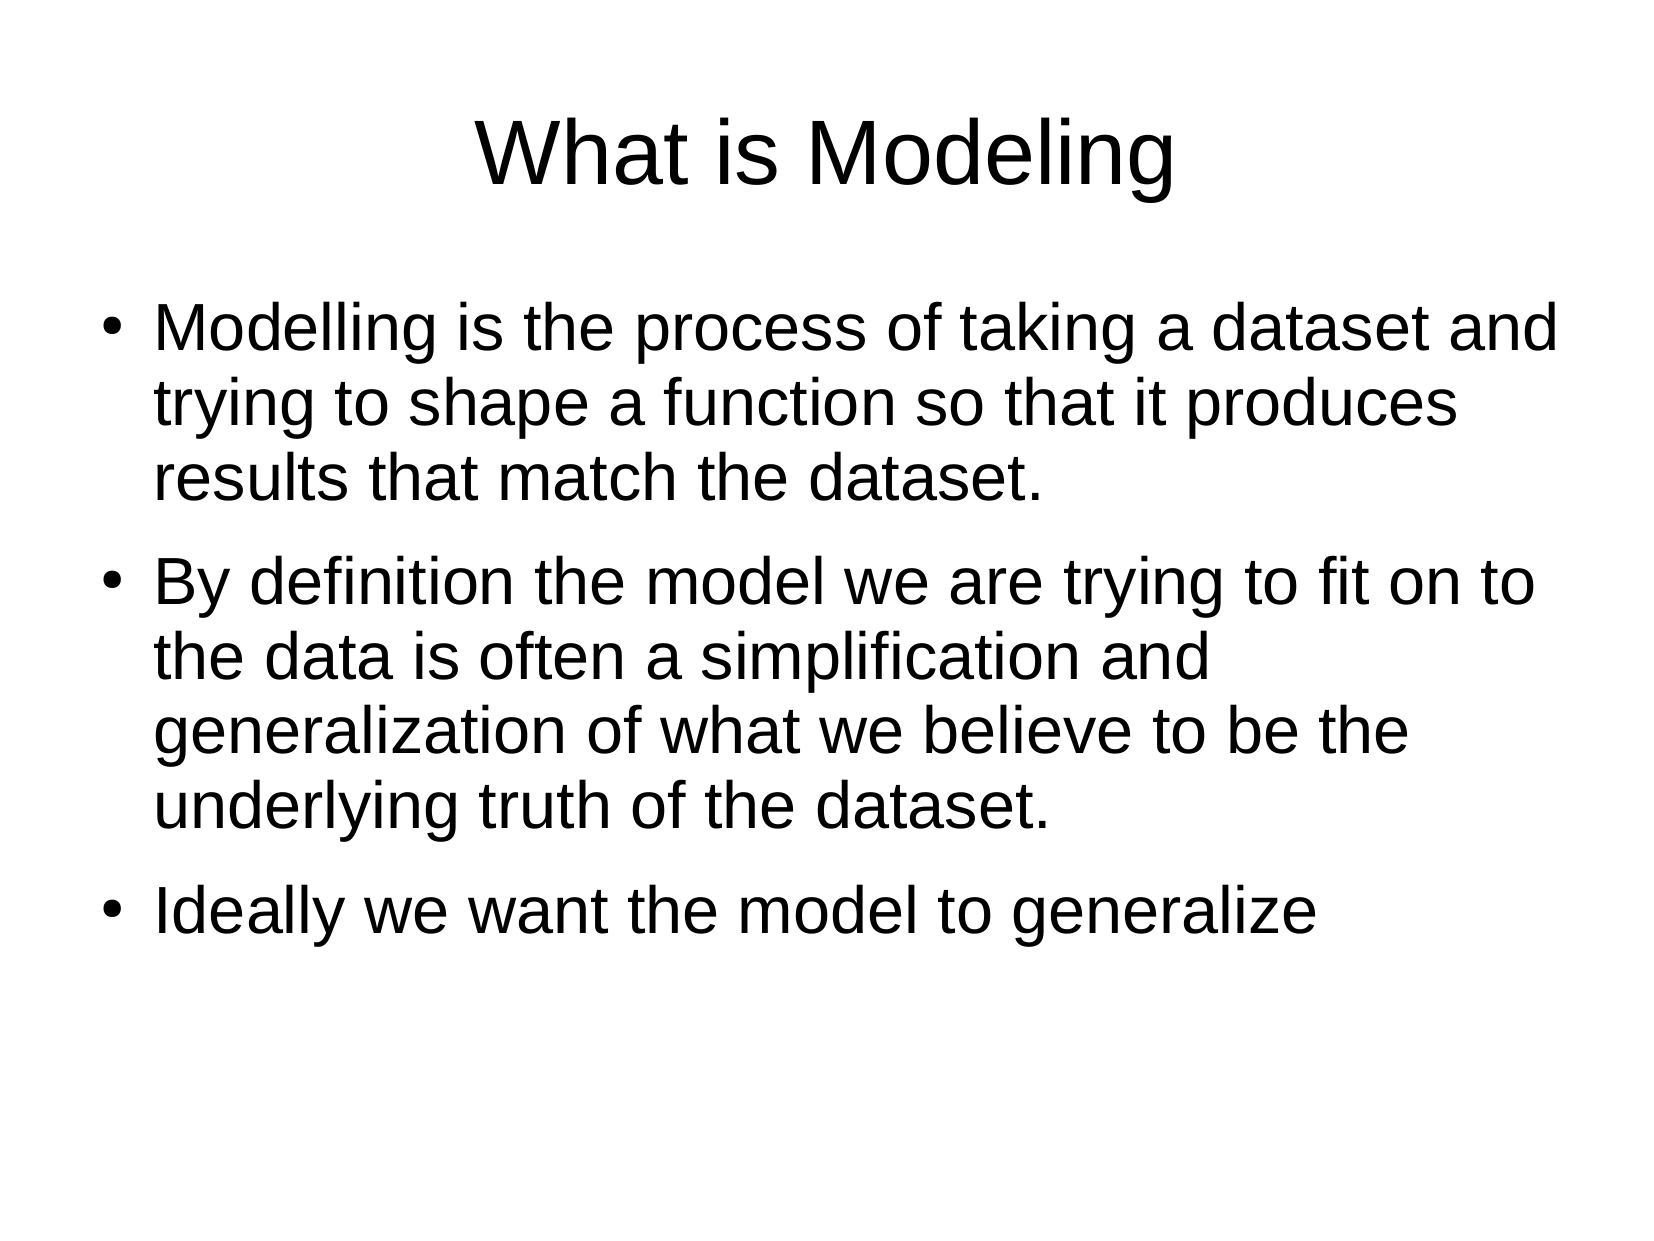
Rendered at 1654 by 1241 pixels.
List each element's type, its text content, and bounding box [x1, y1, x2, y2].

title What is Modeling [82, 49, 1571, 257]
list Modelling is the process of taking a dataset and trying to shape a function so that it produces results that match the dataset. By definition the model we are trying to fit on to the data is often a simplification and generalization of what we believe to be the underlying truth of the dataset. Ideally we want the model to generalize [82, 290, 1571, 1010]
